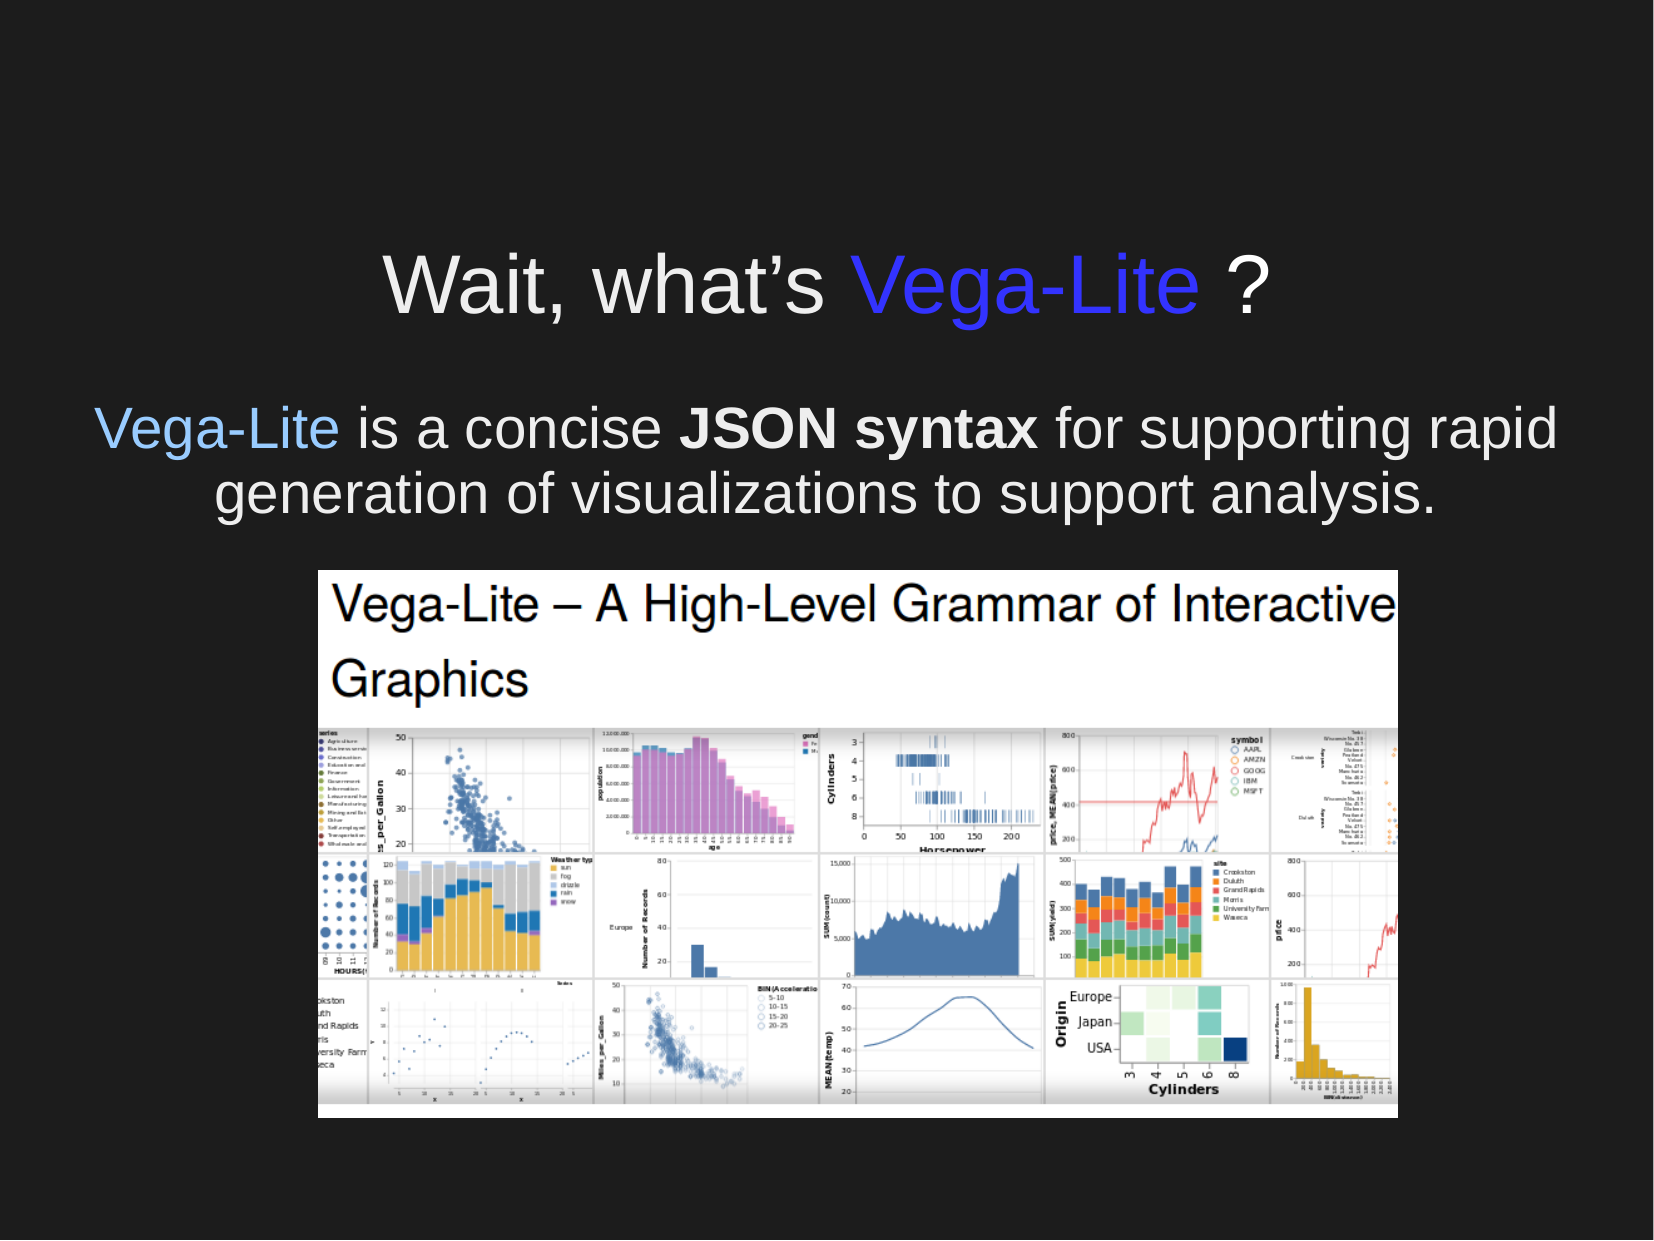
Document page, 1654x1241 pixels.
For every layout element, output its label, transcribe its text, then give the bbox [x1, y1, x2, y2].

text_box Wait, what’s Vega-Lite ? Vega-Lite is a concise JSON syntax for supporting rapid generation of visualizations to support analysis. [82, 48, 1572, 768]
picture [318, 570, 1398, 1118]
